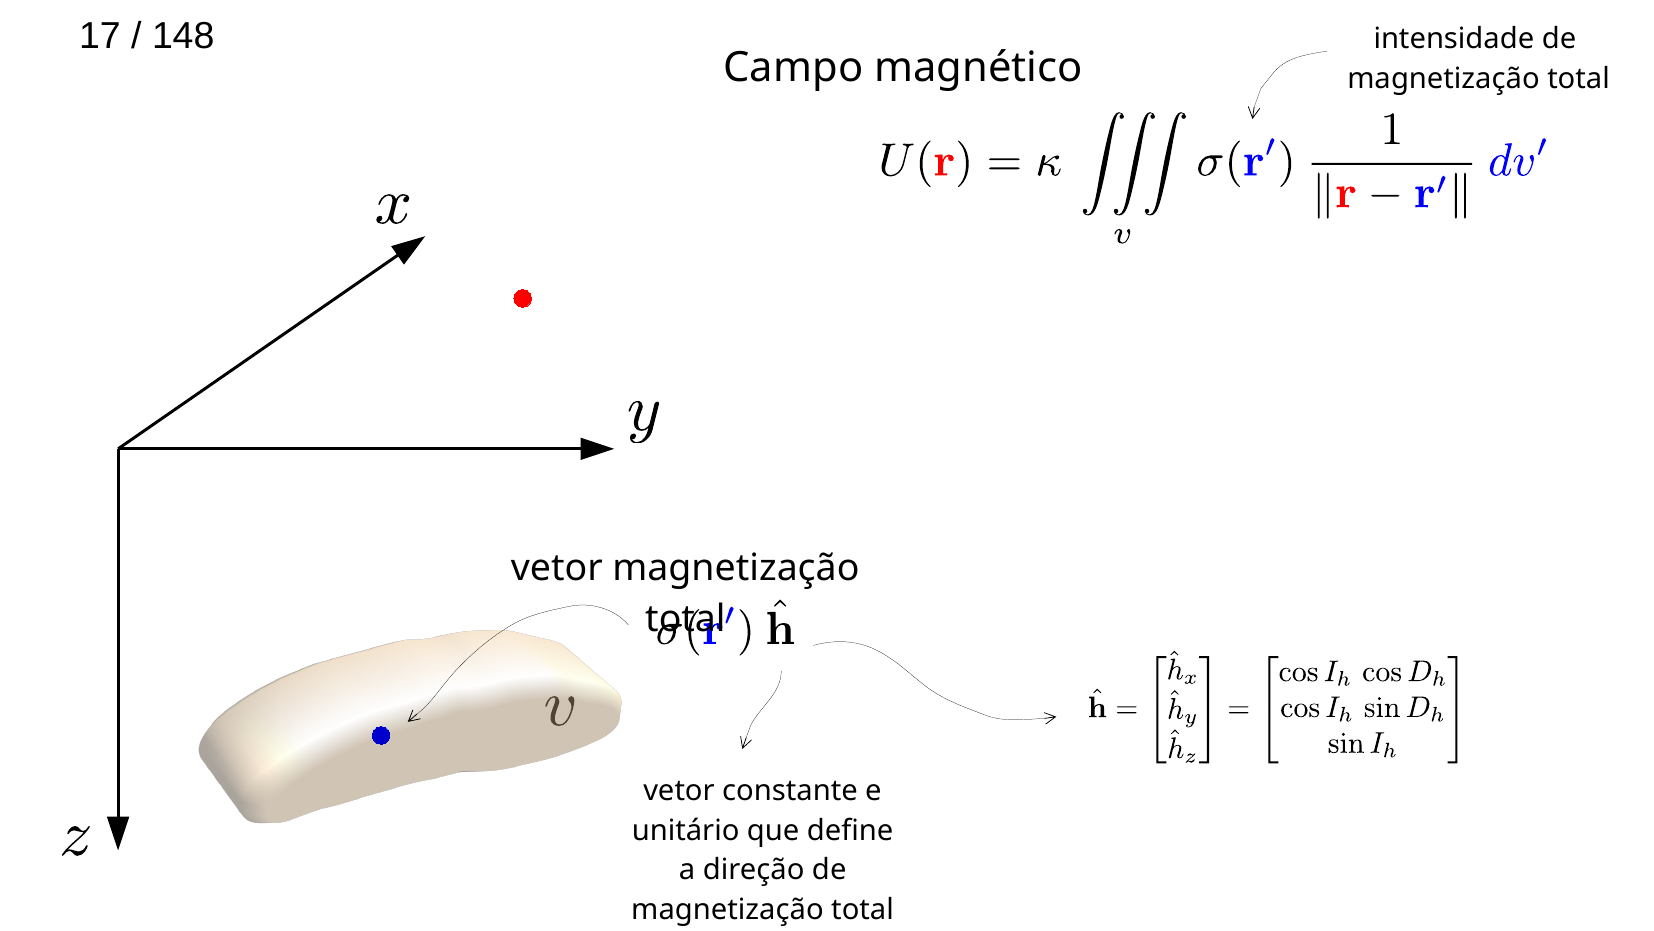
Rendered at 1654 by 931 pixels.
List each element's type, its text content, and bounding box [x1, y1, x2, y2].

picture [59, 826, 93, 856]
text_box intensidade de magnetização total [1332, 17, 1616, 97]
text_box vetor magnetização total [496, 533, 957, 626]
picture [374, 194, 413, 224]
picture [653, 626, 797, 658]
text_box [372, 726, 390, 745]
text_box vetor constante e unitário que define a direção de magnetização total [616, 761, 928, 869]
text_box Campo magnético [708, 29, 1078, 91]
picture [878, 112, 1548, 244]
picture [1086, 649, 1469, 765]
text_box <number> / 148 [0, 0, 240, 71]
picture [626, 401, 662, 443]
text_box [513, 289, 532, 308]
